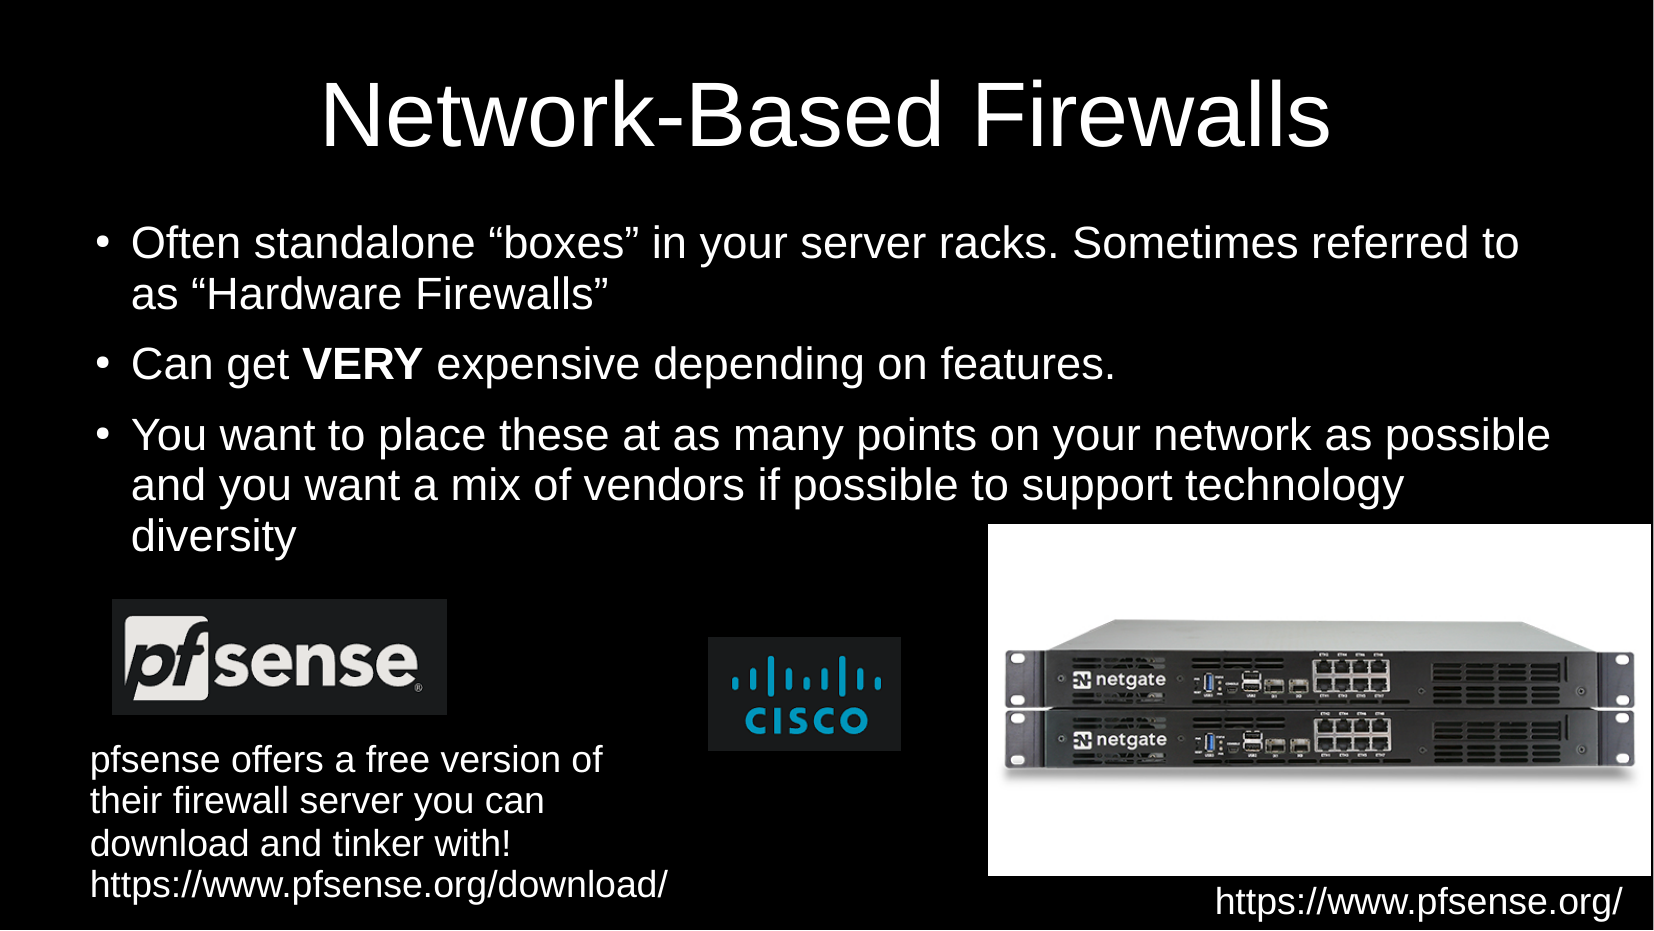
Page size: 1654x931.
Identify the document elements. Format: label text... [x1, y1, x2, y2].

title Network-Based Firewalls [82, 37, 1571, 193]
text_box pfsense offers a free version of their firewall server you can download and tinker with! https://www.pfsense.org/download/ [75, 730, 684, 914]
picture [708, 637, 901, 751]
picture [112, 599, 447, 715]
list Often standalone “boxes” in your server racks. Sometimes referred to as “Hardware Firewalls” Can get VERY expensive depending on features. You want to place these at as many points on your network as possible and you want a mix of vendors if possible to support technology diversity [82, 217, 1571, 563]
text_box https://www.pfsense.org/ [1200, 873, 1638, 931]
picture [988, 524, 1651, 876]
